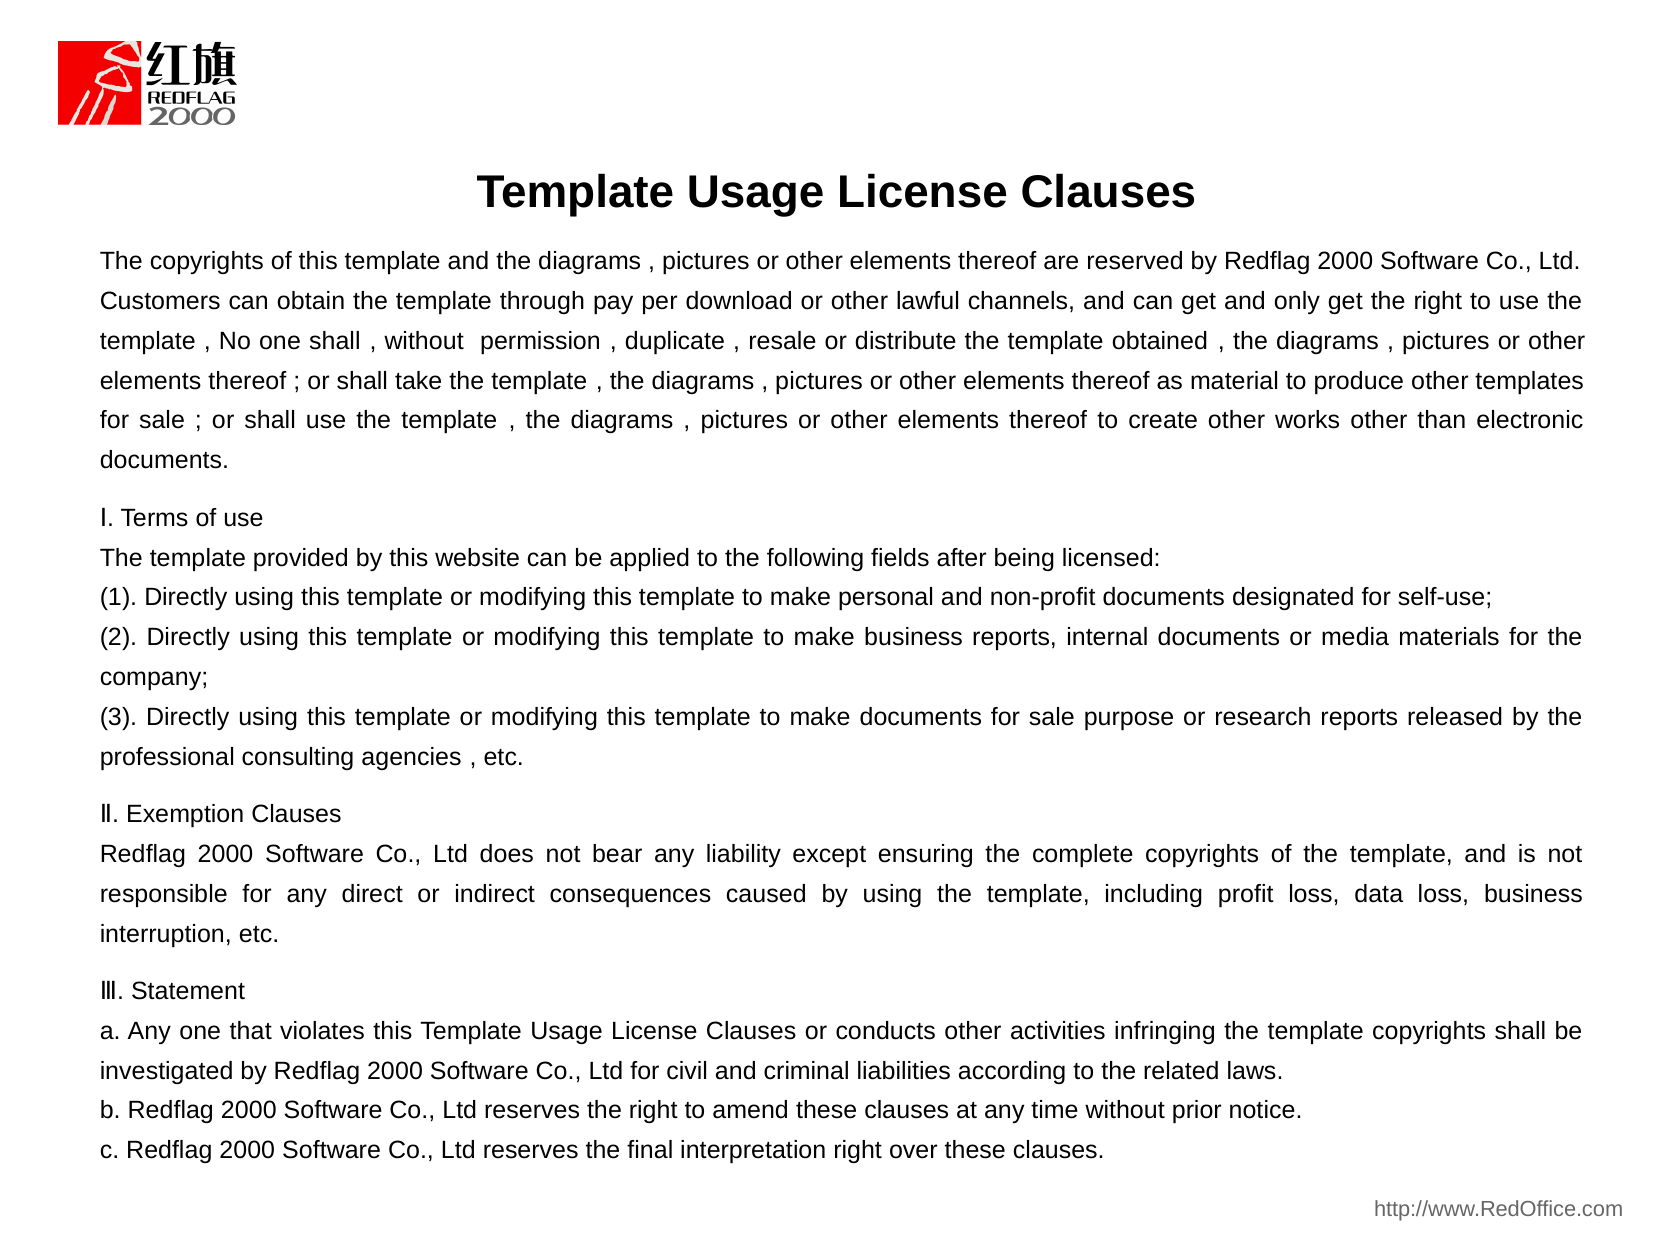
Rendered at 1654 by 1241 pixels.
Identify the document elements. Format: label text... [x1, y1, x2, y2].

text_box http://www.RedOffice.com [1359, 1189, 1640, 1229]
picture [58, 41, 237, 125]
text_box Template Usage License Clauses The copyrights of this template and the diagrams , pictures or other elements thereof are reserved by Redflag 2000 Software Co., Ltd. Customers can obtain the template through pay per download or other lawful channels, and can get and only get the right to use the template , No one shall , without permission , duplicate , resale or distribute the template obtained , the diagrams , pictures or other elements thereof ; or shall take the template , the diagrams , pictures or other elements thereof as material to produce other templates for sale ; or shall use the template , the diagrams , pictures or other elements thereof to create other works other than electronic documents. Ⅰ. Terms of use The template provided by this website can be applied to the following fields after being licensed: (1). Directly using this template or modifying this template to make personal and non-profit documents designated for self-use; (2). Directly using this template or modifying this template to make business reports, internal documents or media materials for the company; (3). Directly using this template or modifying this template to make documents for sale purpose or research reports released by the professional consulting agencies , etc. Ⅱ. Exemption Clauses Redflag 2000 Software Co., Ltd does not bear any liability except ensuring the complete copyrights of the template, and is not responsible for any direct or indirect consequences caused by using the template, including profit loss, data loss, business interruption, etc. Ⅲ. Statement a. Any one that violates this Template Usage License Clauses or conducts other activities infringing the template copyrights shall be investigated by Redflag 2000 Software Co., Ltd for civil and criminal liabilities according to the related laws. b. Redflag 2000 Software Co., Ltd reserves the right to amend these clauses at any time without prior notice. c. Redflag 2000 Software Co., Ltd reserves the final interpretation right over these clauses. [85, 158, 1601, 1134]
